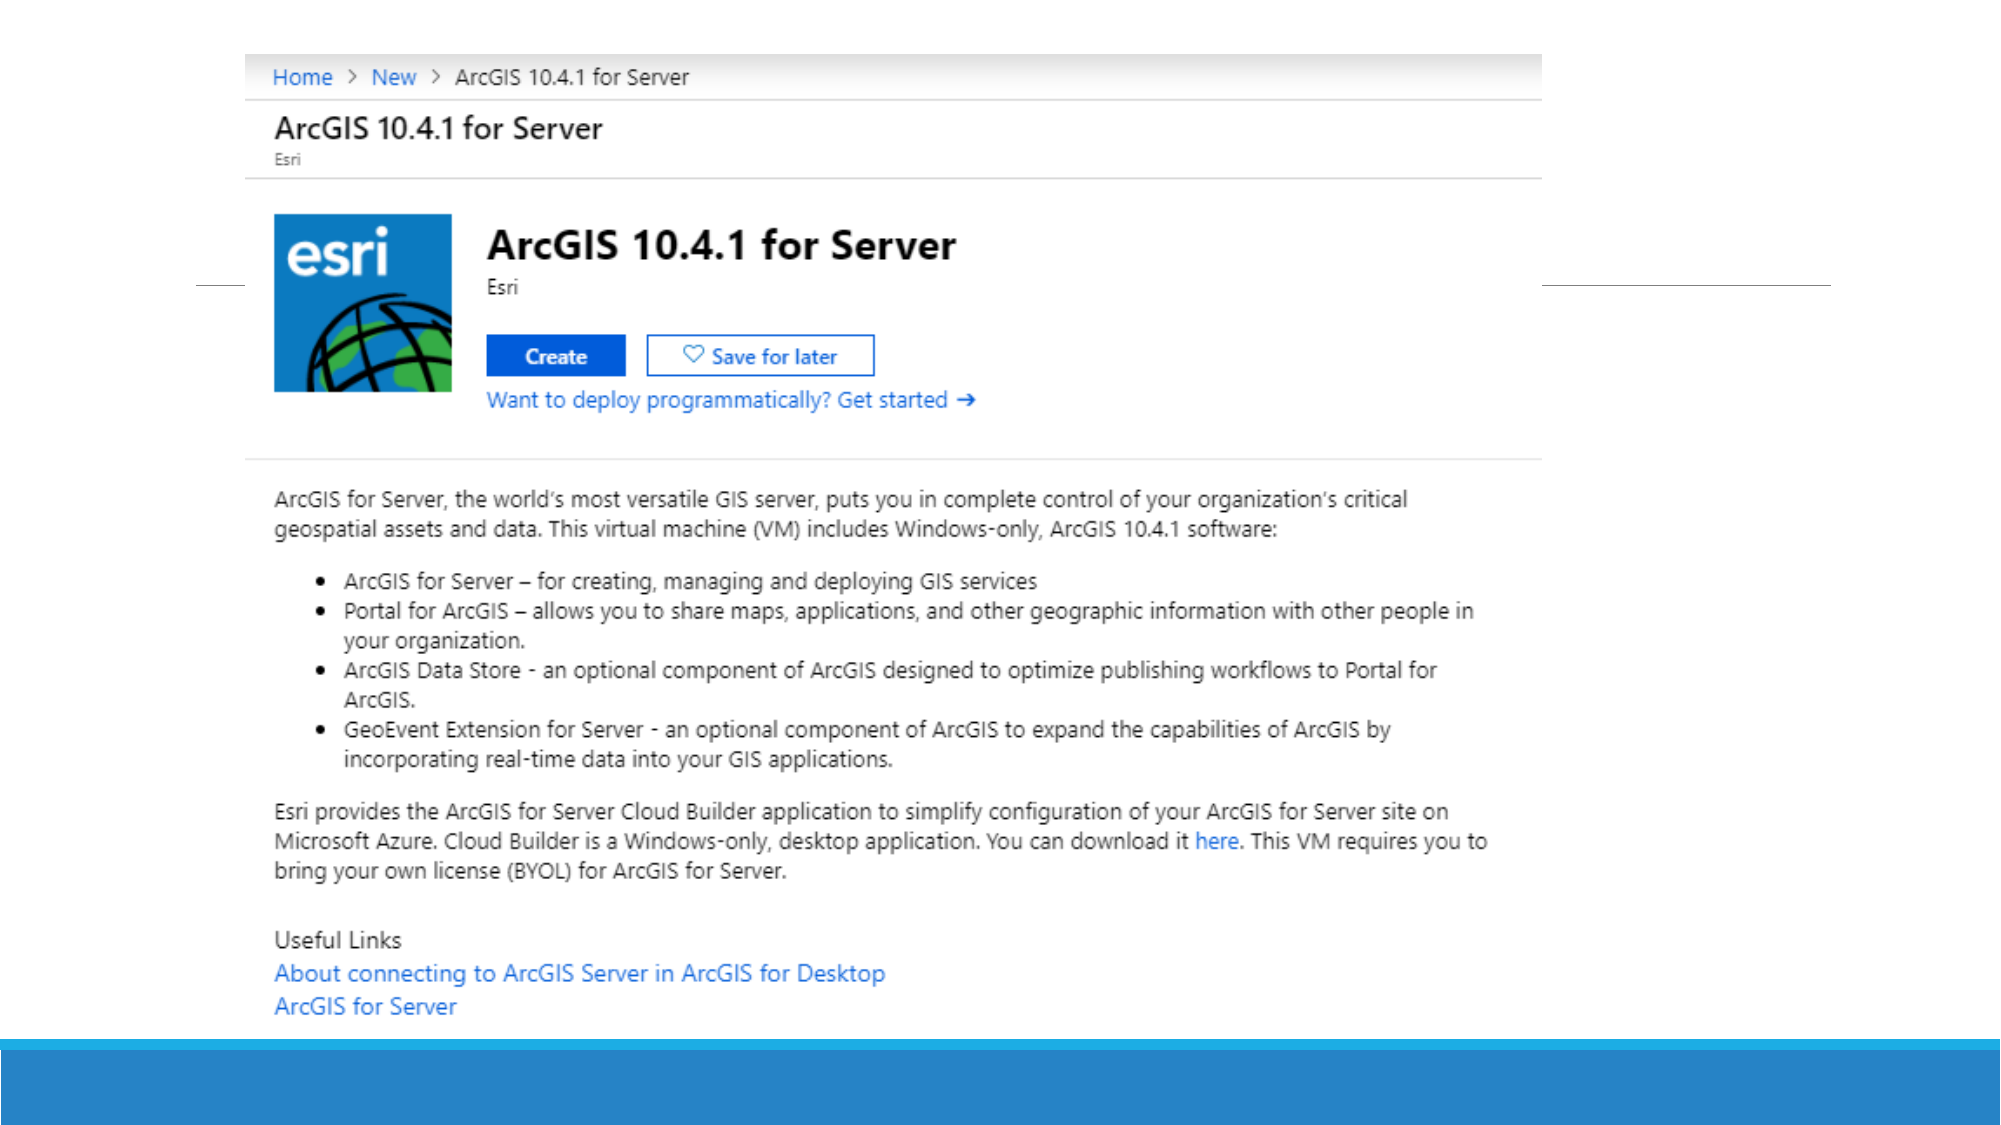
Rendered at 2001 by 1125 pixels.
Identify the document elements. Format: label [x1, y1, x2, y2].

picture [245, 54, 1542, 1029]
